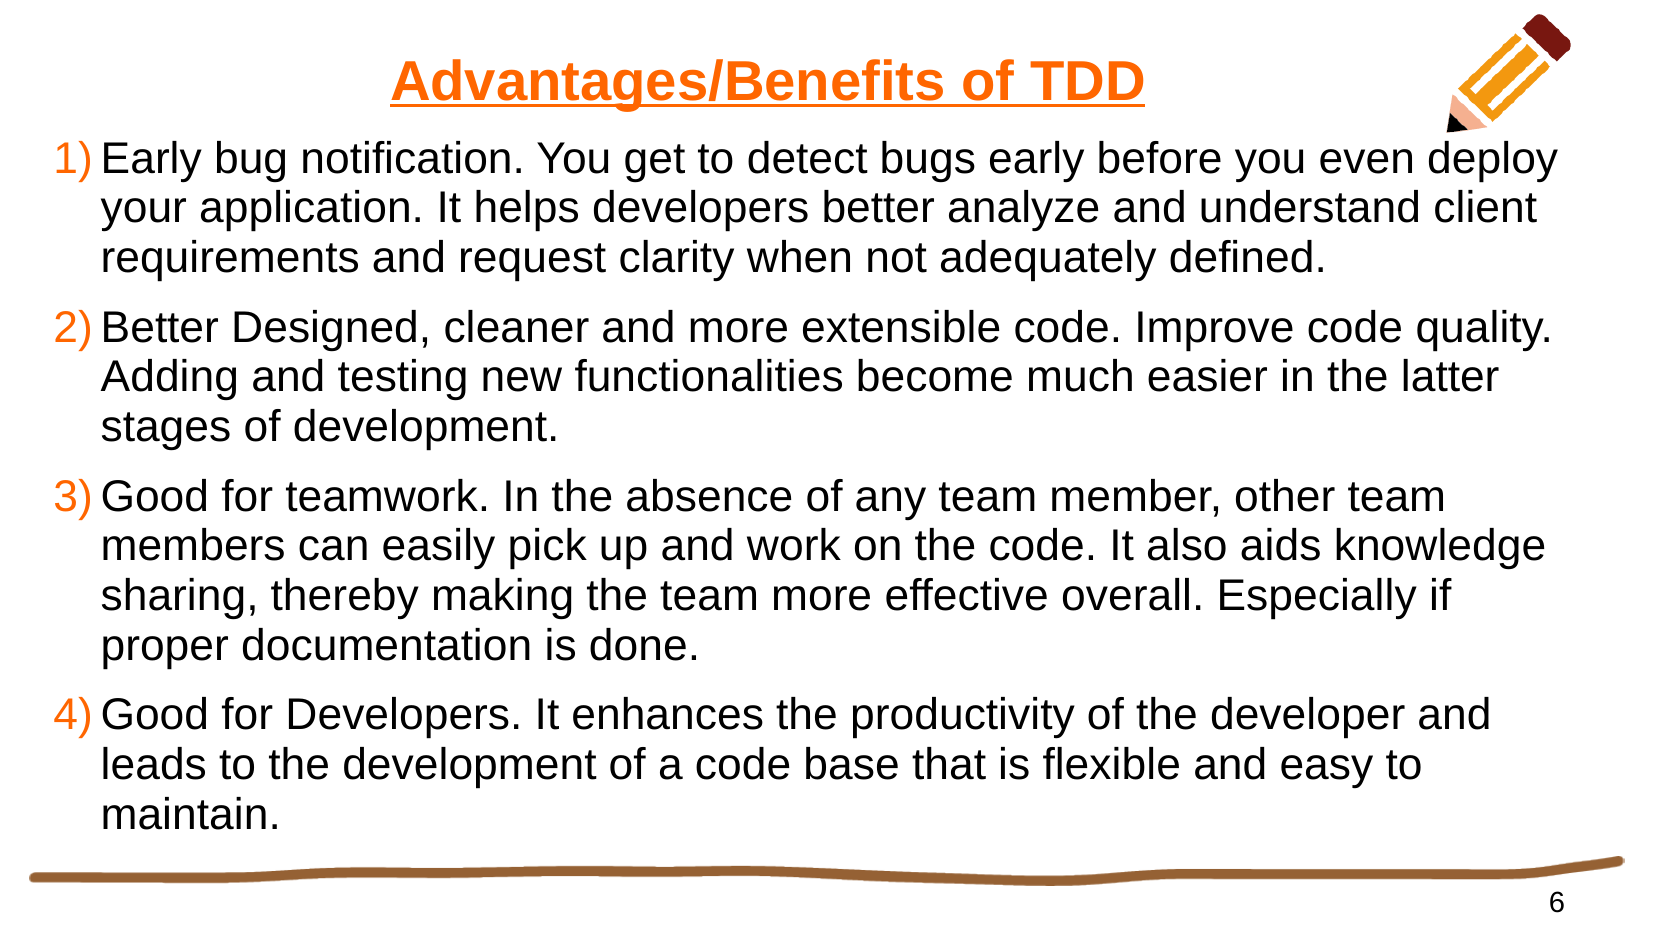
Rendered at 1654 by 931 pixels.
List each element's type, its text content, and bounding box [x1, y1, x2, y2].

picture [29, 856, 1625, 886]
title Advantages/Benefits of TDD [88, 29, 1447, 132]
picture [1446, 14, 1571, 132]
list Early bug notification. You get to detect bugs early before you even deploy your application. It helps developers better analyze and understand client requirements and request clarity when not adequately defined. Better Designed, cleaner and more extensible code. Improve code quality. Adding and testing new functionalities become much easier in the latter stages of development. Good for teamwork. In the absence of any team member, other team members can easily pick up and work on the code. It also aids knowledge sharing, thereby making the team more effective overall. Especially if proper documentation is done. Good for Developers. It enhances the productivity of the developer and leads to the development of a code base that is flexible and easy to maintain. [37, 132, 1576, 857]
